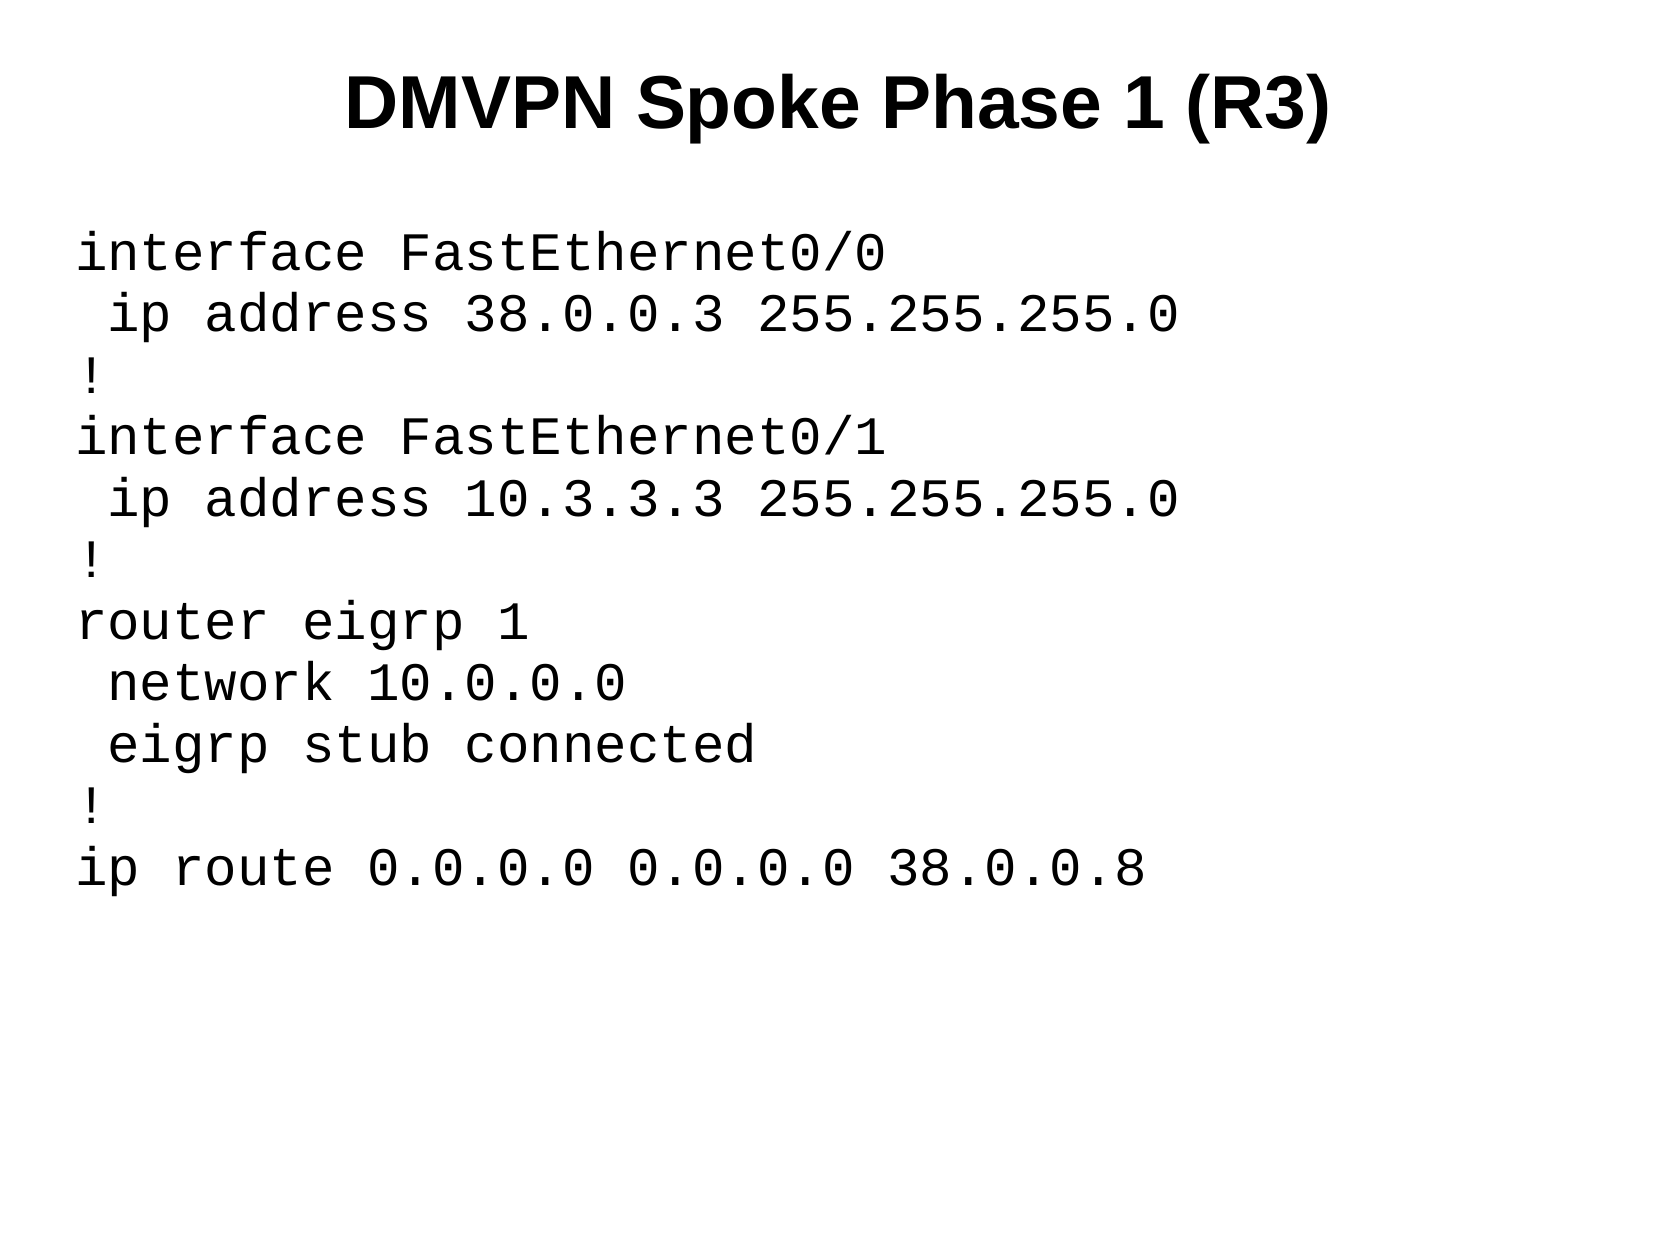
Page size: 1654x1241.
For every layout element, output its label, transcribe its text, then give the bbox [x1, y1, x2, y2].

list interface FastEthernet0/0 ip address 38.0.0.3 255.255.255.0 ! interface FastEthernet0/1 ip address 10.3.3.3 255.255.255.0 ! router eigrp 1 network 10.0.0.0 eigrp stub connected ! ip route 0.0.0.0 0.0.0.0 38.0.0.8 [75, 225, 1576, 960]
text_box DMVPN Spoke Phase 1 (R3) [64, 37, 1613, 151]
